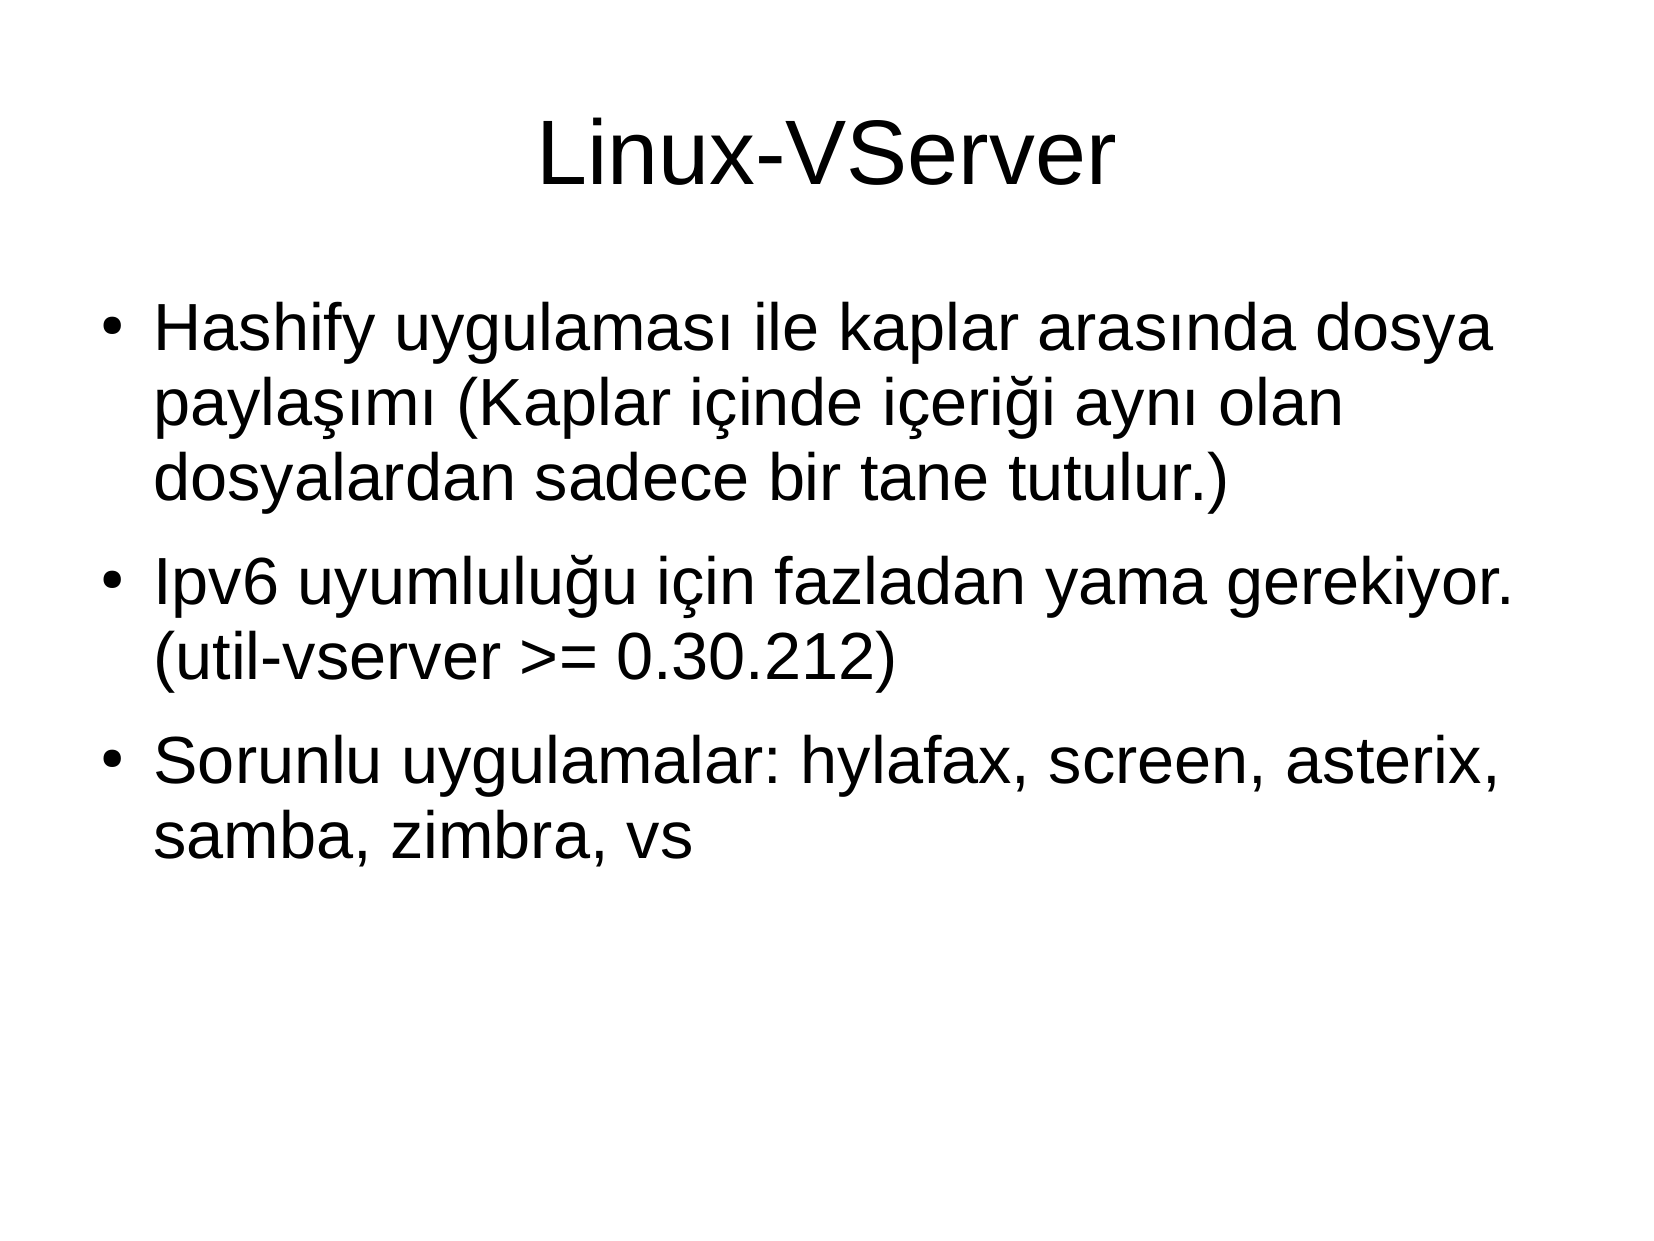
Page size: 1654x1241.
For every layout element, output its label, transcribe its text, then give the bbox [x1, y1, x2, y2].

list Hashify uygulaması ile kaplar arasında dosya paylaşımı (Kaplar içinde içeriği aynı olan dosyalardan sadece bir tane tutulur.) Ipv6 uyumluluğu için fazladan yama gerekiyor. (util-vserver >= 0.30.212) Sorunlu uygulamalar: hylafax, screen, asterix, samba, zimbra, vs [82, 290, 1571, 1109]
title Linux-VServer [82, 56, 1571, 250]
